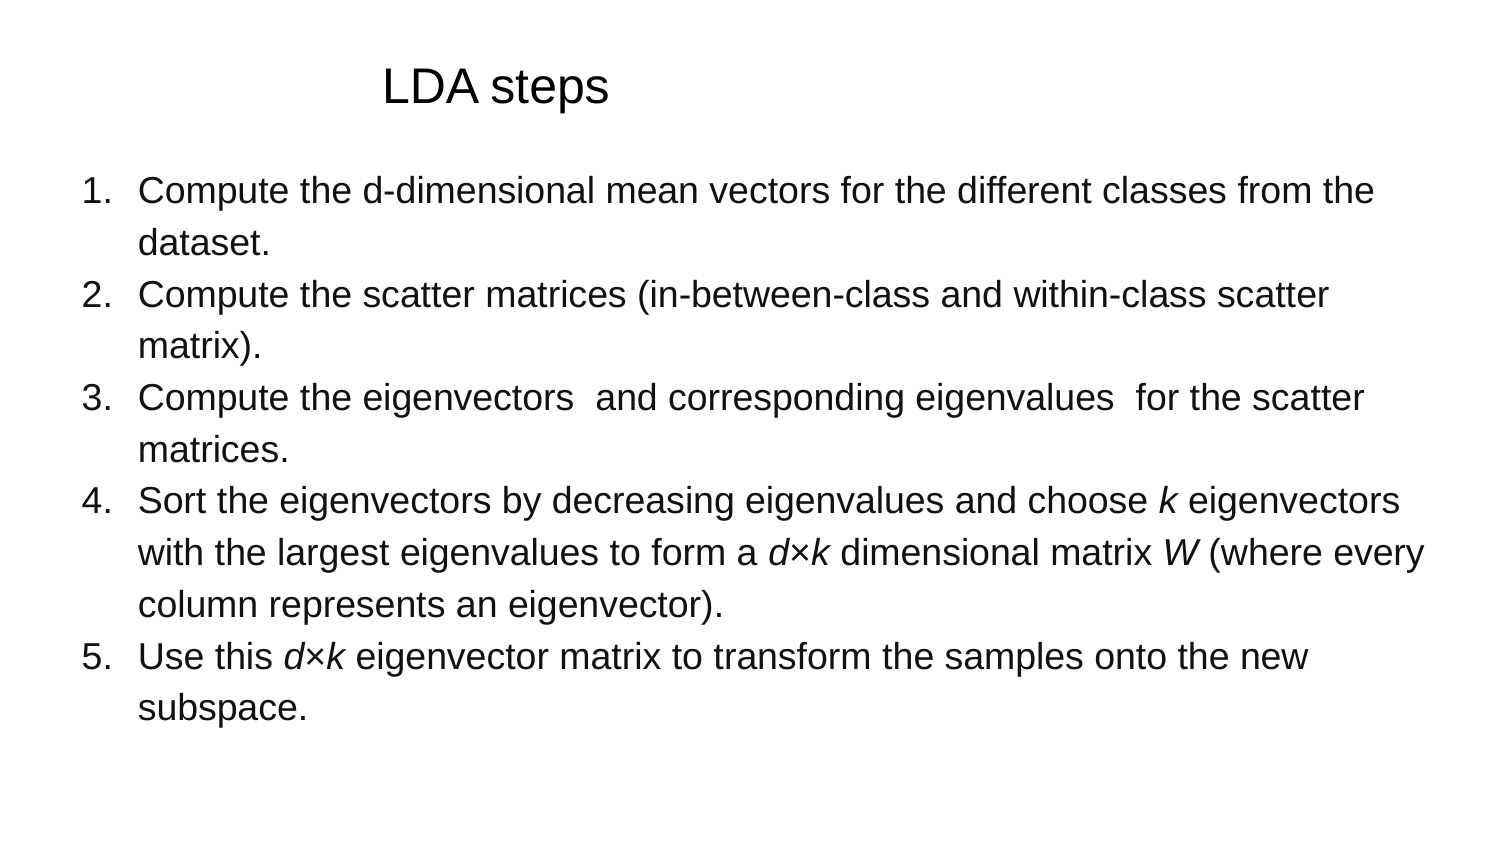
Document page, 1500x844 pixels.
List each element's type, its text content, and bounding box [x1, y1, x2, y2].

text_box Compute the d-dimensional mean vectors for the different classes from the dataset. Compute the scatter matrices (in-between-class and within-class scatter matrix). Compute the eigenvectors and corresponding eigenvalues for the scatter matrices. Sort the eigenvectors by decreasing eigenvalues and choose k eigenvectors with the largest eigenvalues to form a d×k dimensional matrix W (where every column represents an eigenvector). Use this d×k eigenvector matrix to transform the samples onto the new subspace. [0, 0, 1464, 820]
text_box LDA steps [367, 38, 940, 129]
